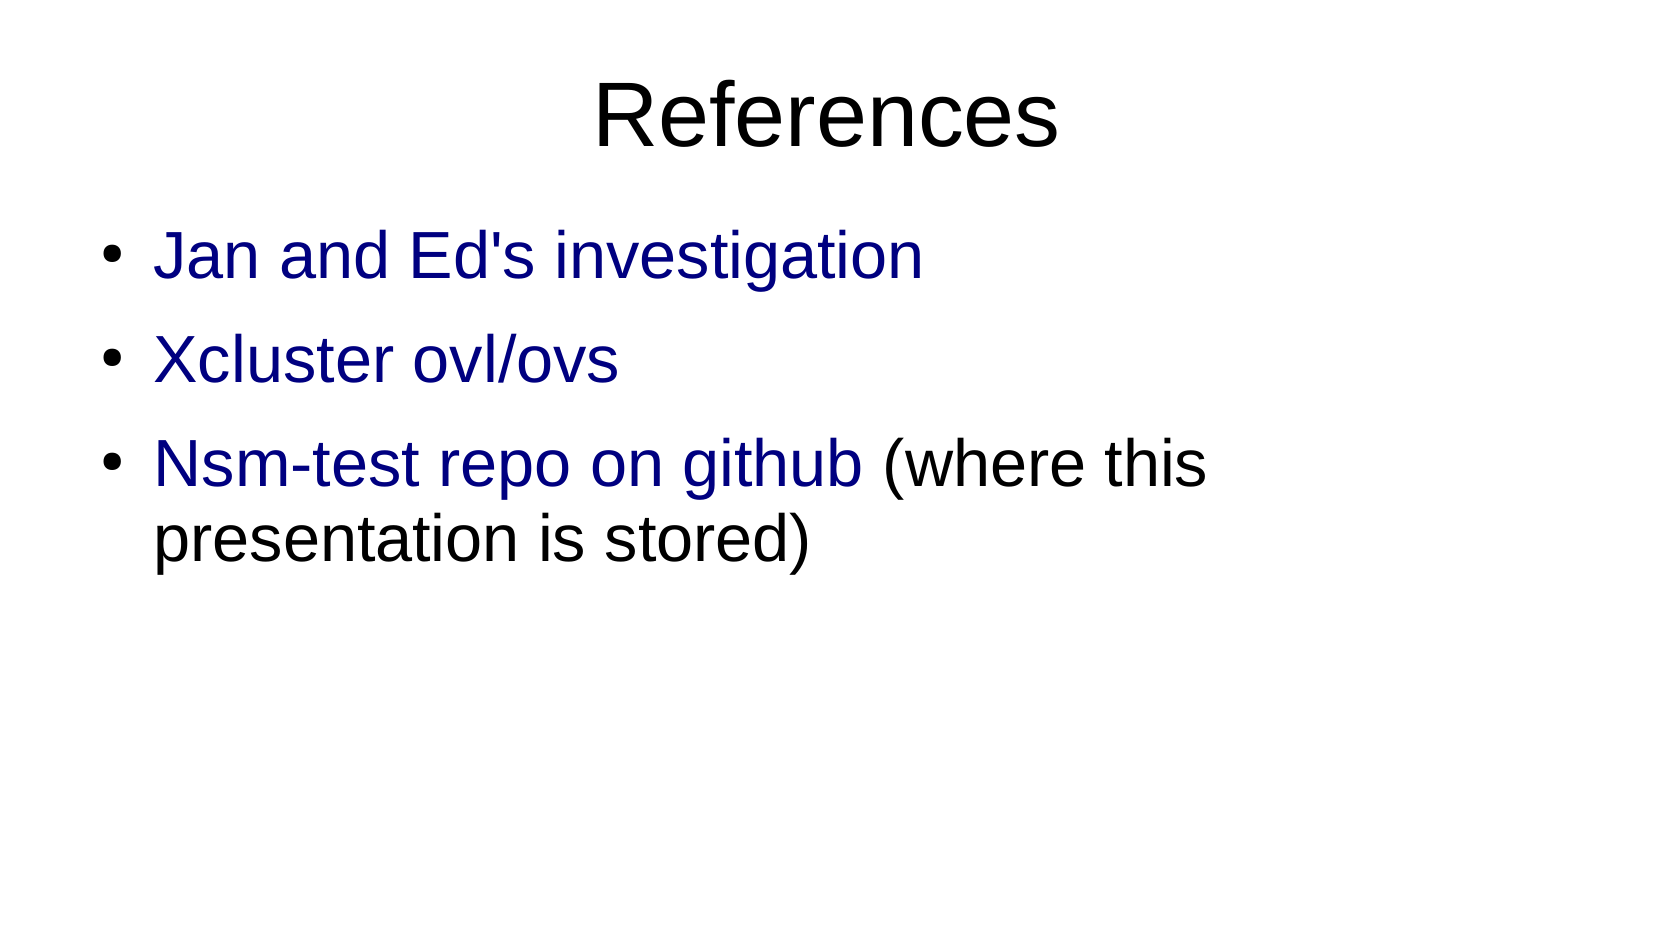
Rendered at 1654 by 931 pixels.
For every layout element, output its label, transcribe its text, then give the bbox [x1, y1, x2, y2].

list Jan and Ed's investigation Xcluster ovl/ovs Nsm-test repo on github (where this presentation is stored) [82, 217, 1571, 758]
title References [82, 37, 1571, 193]
